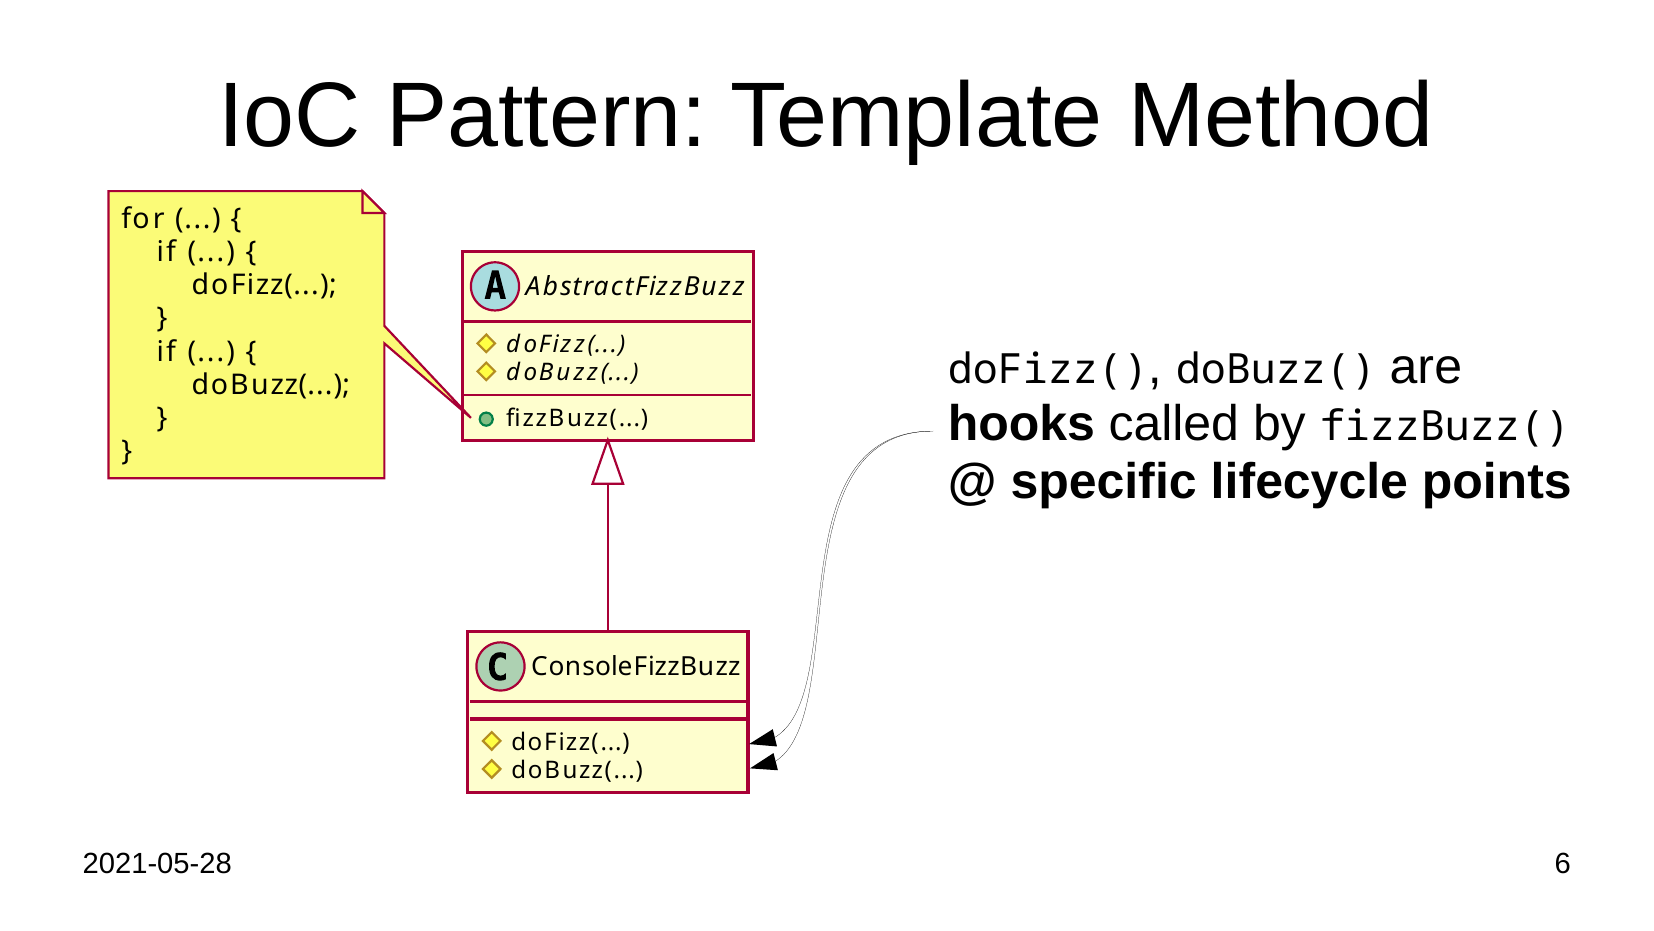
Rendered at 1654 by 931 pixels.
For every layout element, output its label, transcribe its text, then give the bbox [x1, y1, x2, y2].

text_box doFizz(), doBuzz() are hooks called by fizzBuzz() @ specific lifecycle points [933, 330, 1619, 532]
title IoC Pattern: Template Method [82, 37, 1571, 193]
picture [94, 177, 783, 822]
